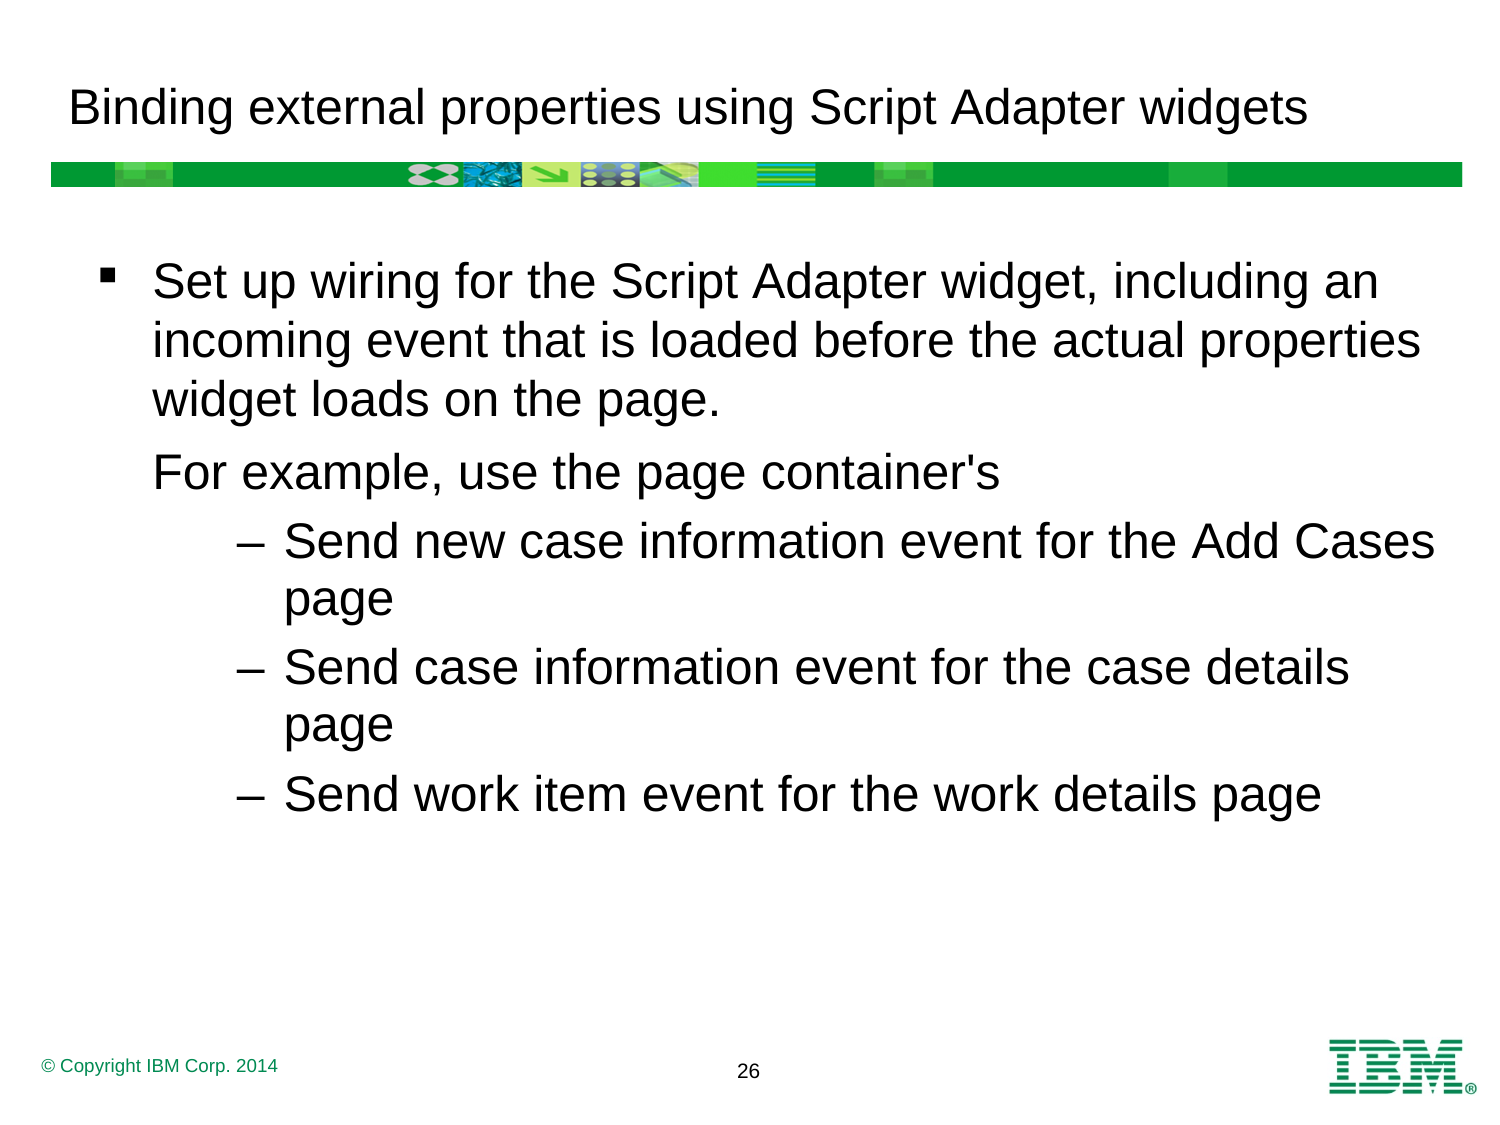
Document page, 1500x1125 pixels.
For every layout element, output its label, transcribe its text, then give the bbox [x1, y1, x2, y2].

picture [1327, 1037, 1479, 1096]
picture [50, 161, 1463, 189]
list Set up wiring for the Script Adapter widget, including an incoming event that is loaded before the actual properties widget loads on the page. For example, use the page container's Send new case information event for the Add Cases page Send case information event for the case details page Send work item event for the work details page [24, 243, 1463, 1038]
title Binding external properties using Script Adapter widgets [53, 42, 1456, 171]
